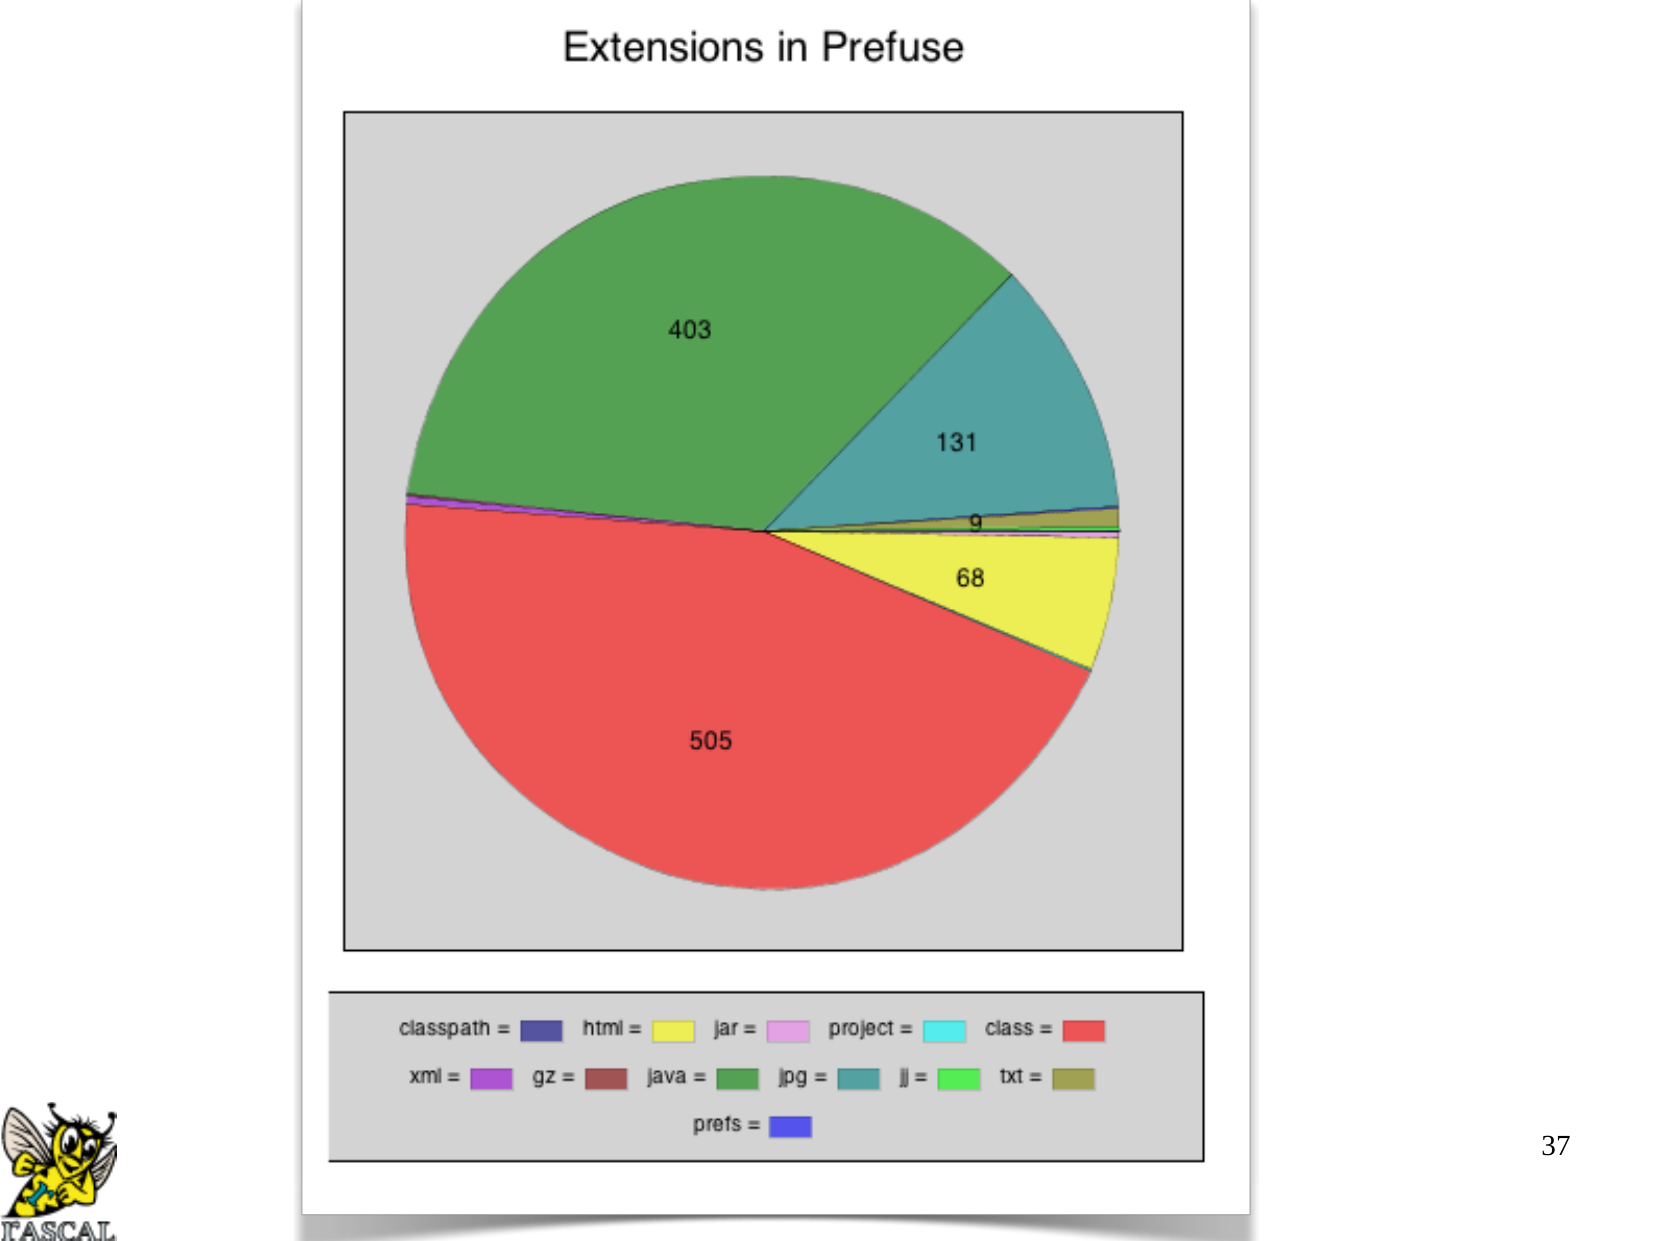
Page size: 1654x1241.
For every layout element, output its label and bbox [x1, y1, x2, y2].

picture [0, 1102, 117, 1241]
picture [294, 0, 1259, 1241]
